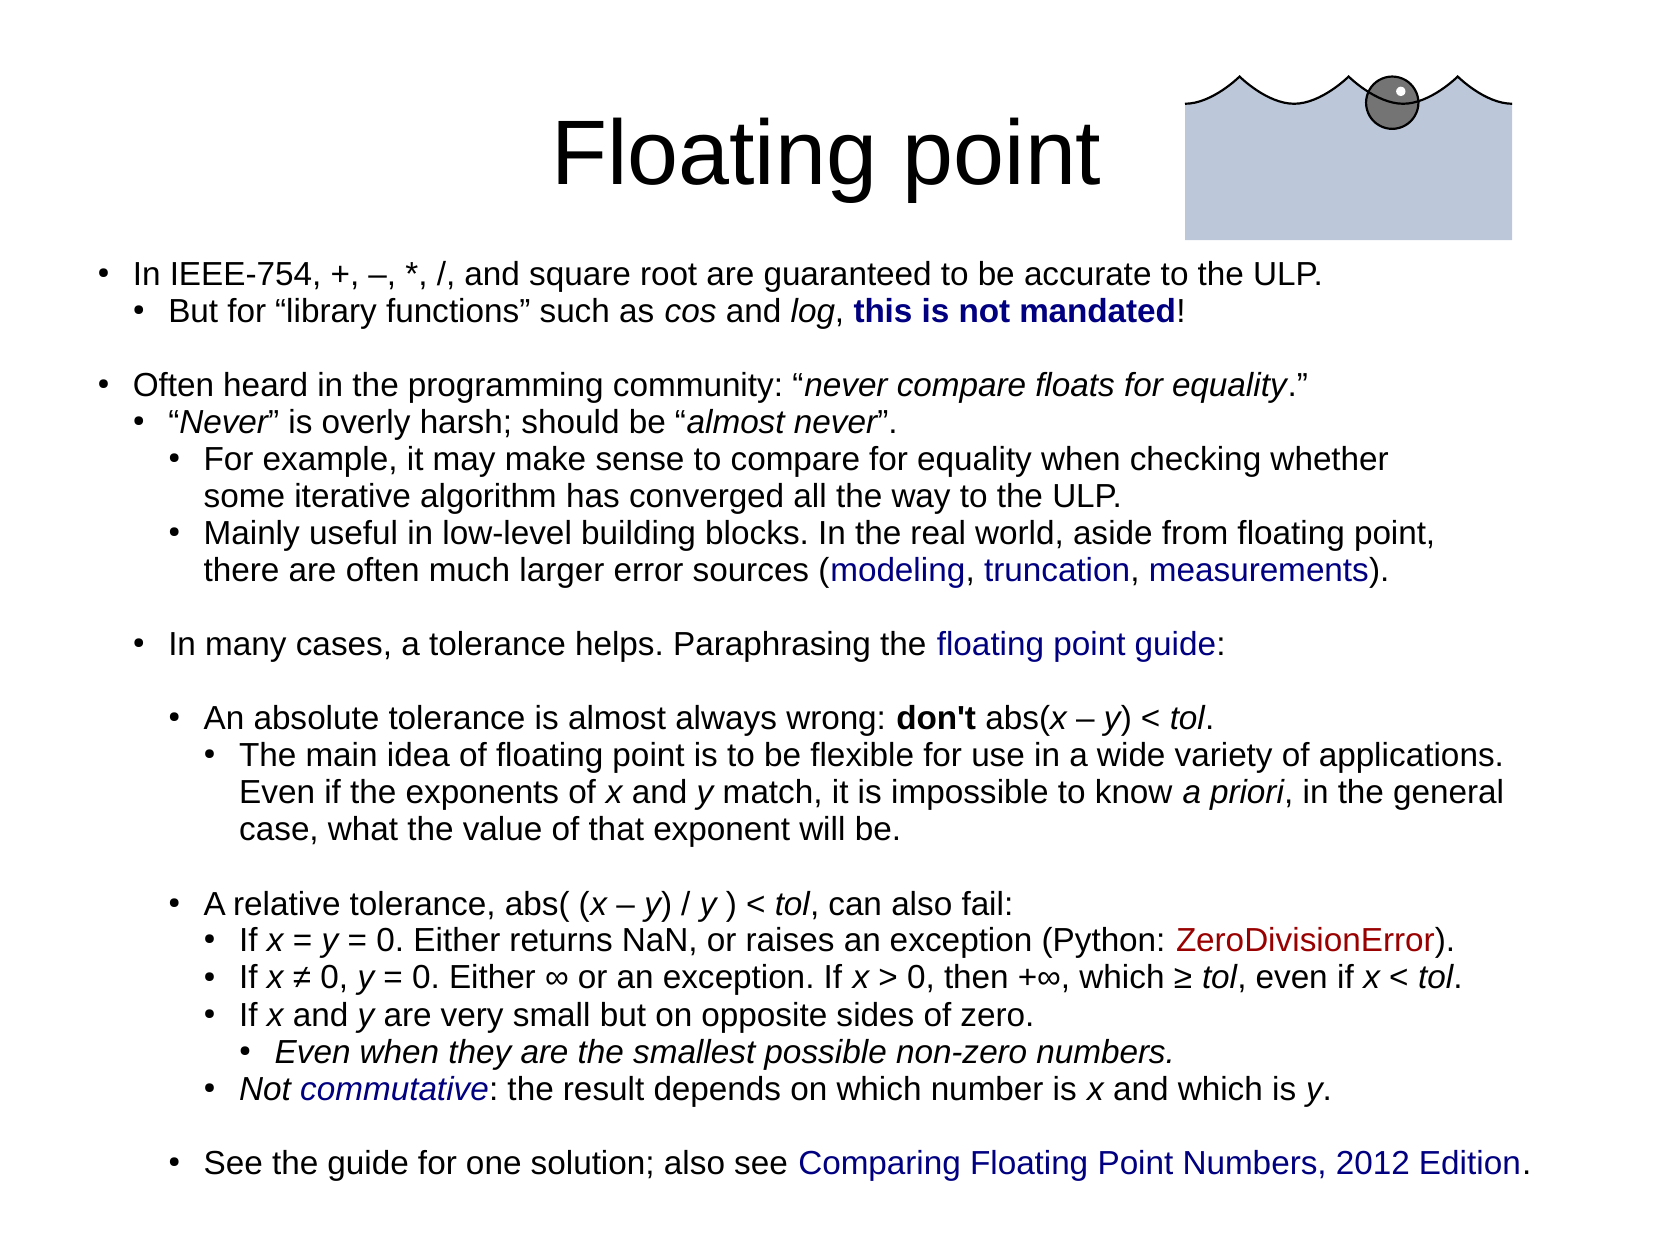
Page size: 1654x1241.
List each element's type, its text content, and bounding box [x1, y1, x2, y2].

picture [1185, 75, 1513, 241]
title Floating point [82, 49, 1571, 257]
text_box In IEEE-754, +, –, *, /, and square root are guaranteed to be accurate to the ULP. But for “library functions” such as cos and log, this is not mandated! Often heard in the programming community: “never compare floats for equality.” “Never” is overly harsh; should be “almost never”. For example, it may make sense to compare for equality when checking whether some iterative algorithm has converged all the way to the ULP. Mainly useful in low-level building blocks. In the real world, aside from floating point, there are often much larger error sources (modeling, truncation, measurements). In many cases, a tolerance helps. Paraphrasing the floating point guide: An absolute tolerance is almost always wrong: don't abs(x – y) < tol. The main idea of floating point is to be flexible for use in a wide variety of applications. Even if the exponents of x and y match, it is impossible to know a priori, in the general case, what the value of that exponent will be. A relative tolerance, abs( (x – y) / y ) < tol, can also fail: If x = y = 0. Either returns NaN, or raises an exception (Python: ZeroDivisionError). If x ≠ 0, y = 0. Either ∞ or an exception. If x > 0, then +∞, which ≥ tol, even if x < tol. If x and y are very small but on opposite sides of zero. Even when they are the smallest possible non-zero numbers. Not commutative: the result depends on which number is x and which is y. See the guide for one solution; also see Comparing Floating Point Numbers, 2012 Edition. [82, 211, 1561, 1239]
